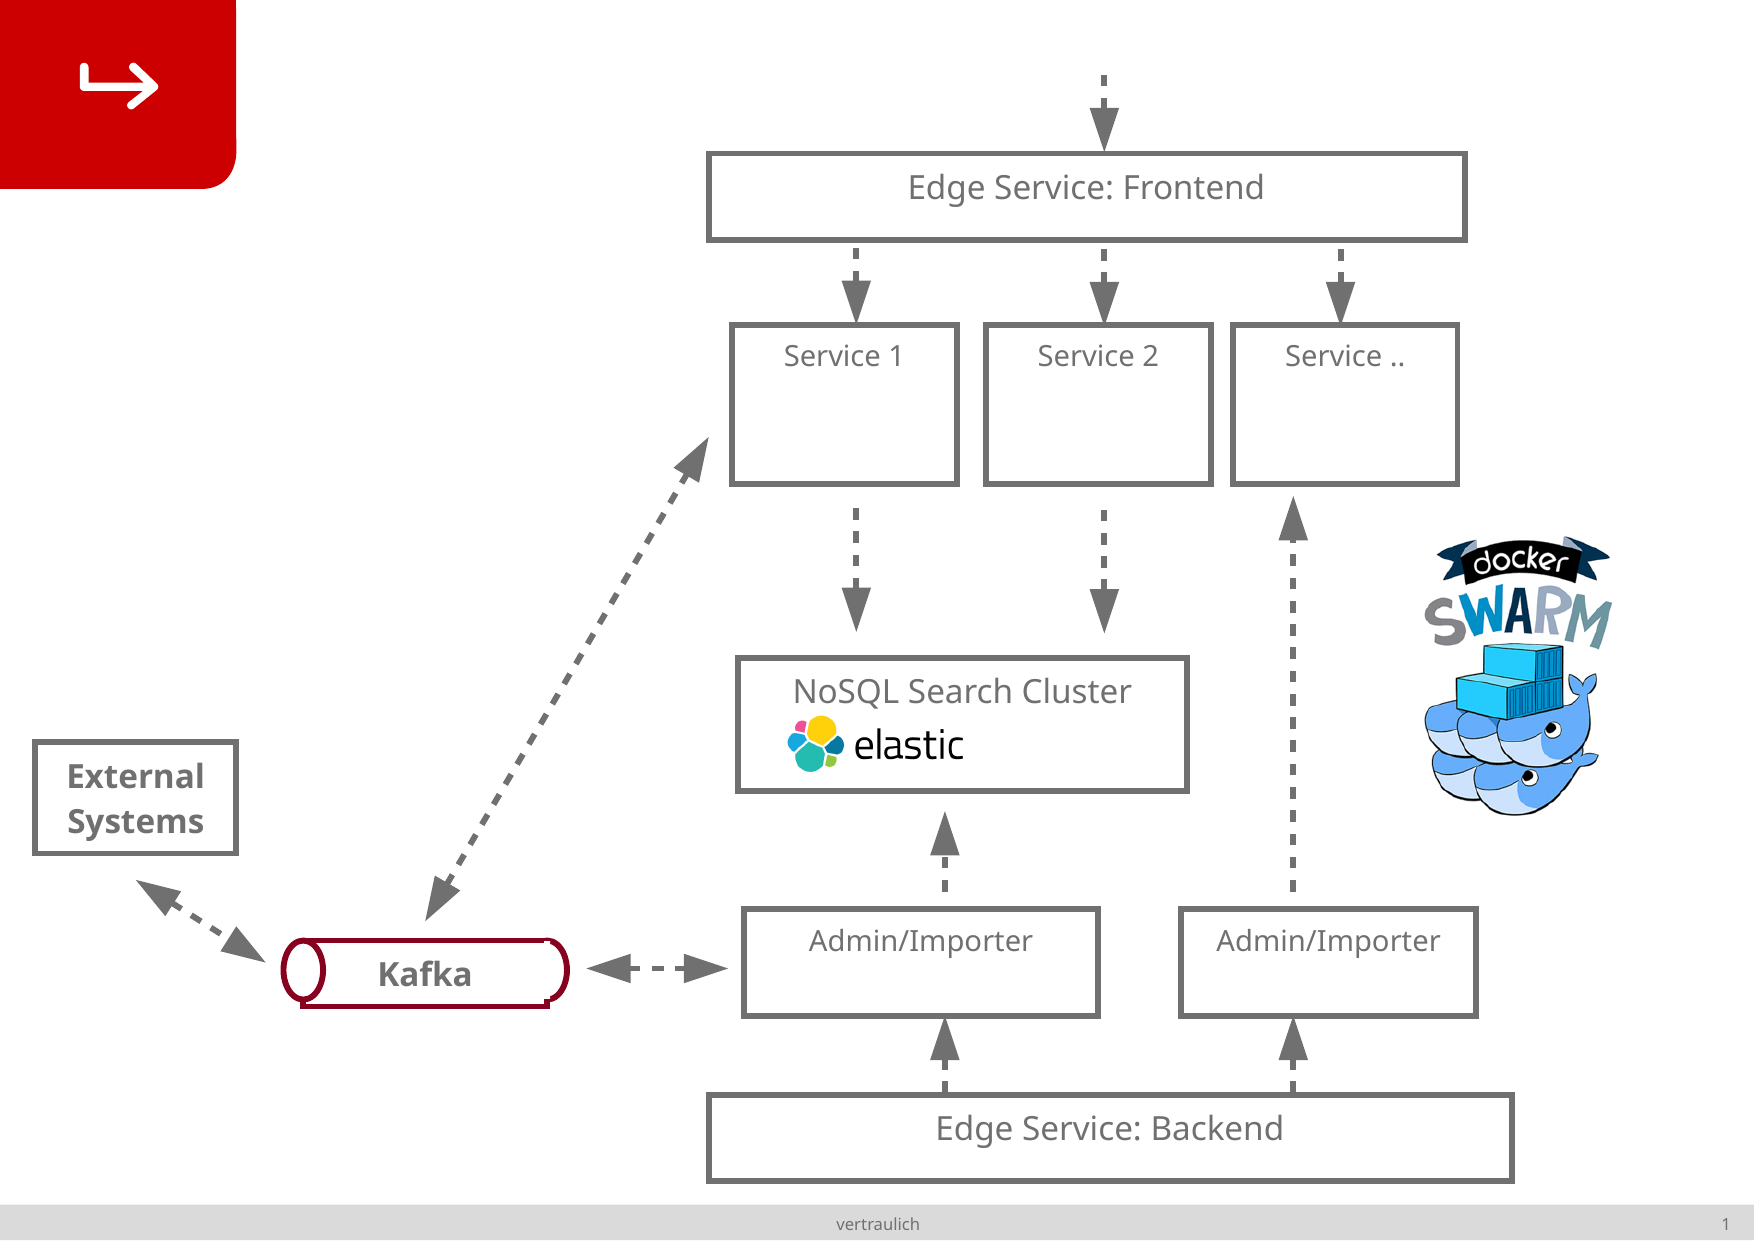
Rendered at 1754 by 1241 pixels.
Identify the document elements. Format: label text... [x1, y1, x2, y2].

text_box Edge Service: Frontend [708, 153, 1465, 241]
text_box Admin/Importer [1181, 909, 1477, 1016]
text_box External Systems [35, 742, 237, 851]
text_box Service 1 [732, 324, 957, 485]
text_box Edge Service: Backend [708, 1094, 1512, 1182]
text_box [283, 940, 324, 1000]
text_box Kafka [303, 940, 548, 1002]
text_box [544, 941, 567, 1000]
text_box Admin/Importer [744, 909, 1099, 1016]
picture [1417, 523, 1621, 827]
text_box Service .. [1233, 324, 1458, 485]
text_box NoSQL Search Cluster [738, 657, 1188, 792]
text_box Service 2 [986, 324, 1211, 485]
picture [785, 713, 963, 774]
